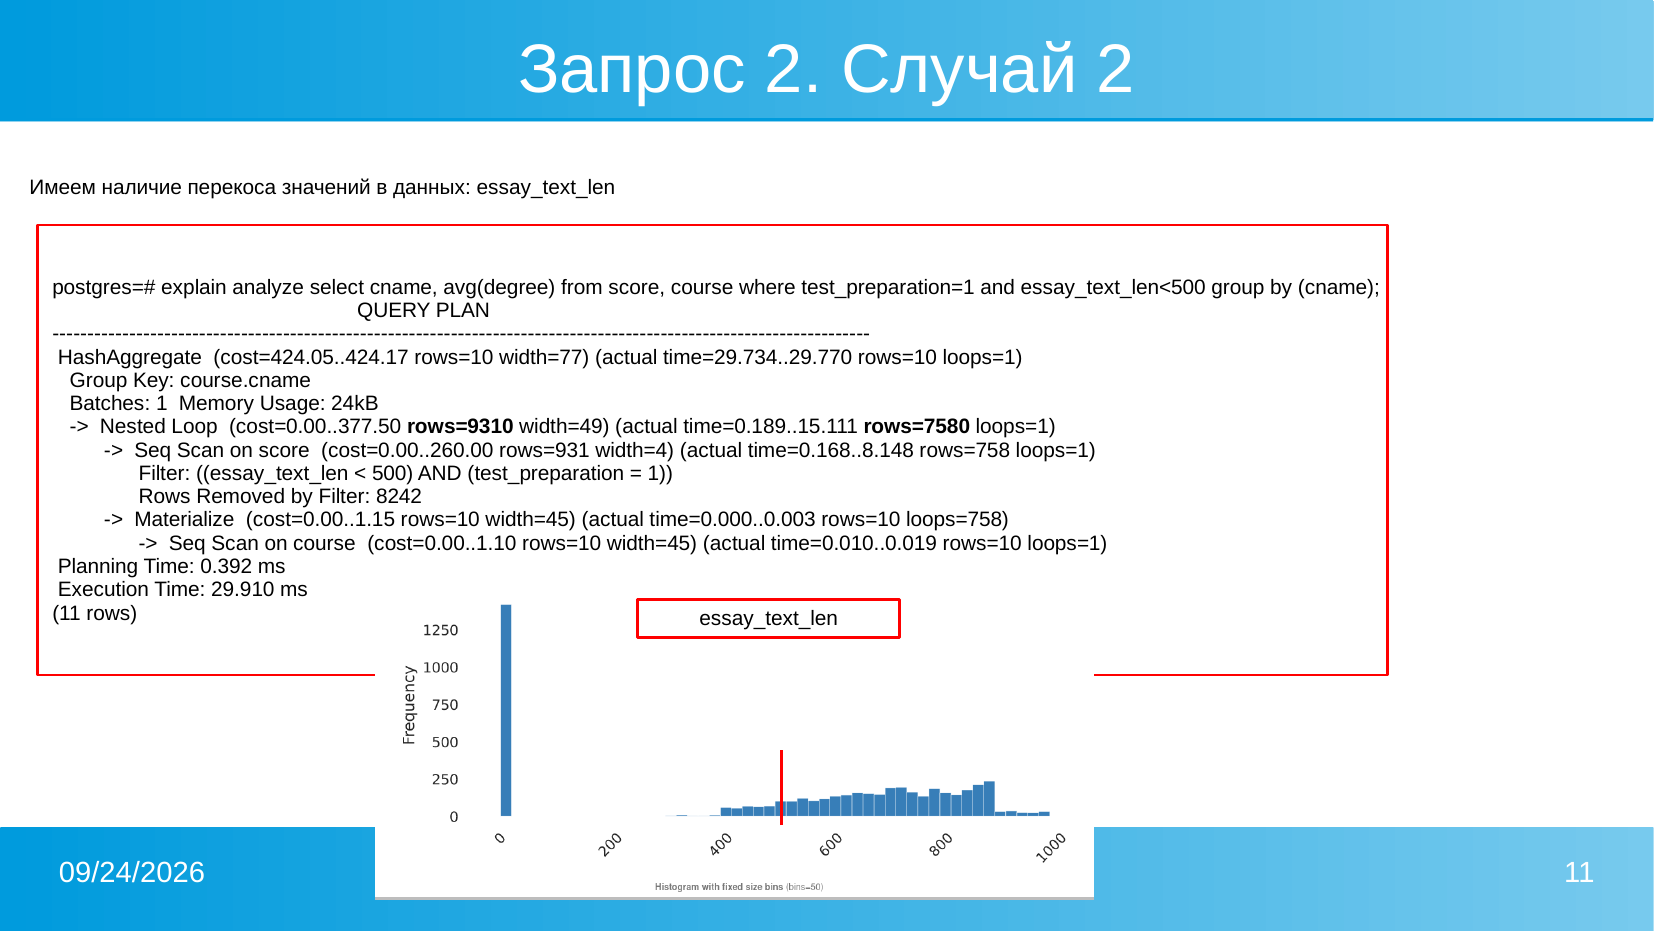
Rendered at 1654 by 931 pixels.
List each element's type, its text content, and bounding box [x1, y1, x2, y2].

text_box postgres=# explain analyze select cname, avg(degree) from score, course where test_preparation=1 and essay_text_len<500 group by (cname); QUERY PLAN --------------------------------------------------------------------------------------------------------------------- HashAggregate (cost=424.05..424.17 rows=10 width=77) (actual time=29.734..29.770 rows=10 loops=1) Group Key: course.cname Batches: 1 Memory Usage: 24kB -> Nested Loop (cost=0.00..377.50 rows=9310 width=49) (actual time=0.189..15.111 rows=7580 loops=1) -> Seq Scan on score (cost=0.00..260.00 rows=931 width=4) (actual time=0.168..8.148 rows=758 loops=1) Filter: ((essay_text_len < 500) AND (test_preparation = 1)) Rows Removed by Filter: 8242 -> Materialize (cost=0.00..1.15 rows=10 width=45) (actual time=0.000..0.003 rows=10 loops=758) -> Seq Scan on course (cost=0.00..1.10 rows=10 width=45) (actual time=0.010..0.019 rows=10 loops=1) Planning Time: 0.392 ms Execution Time: 29.910 ms (11 rows) [37, 225, 1388, 676]
title Запрос 2. Случай 2 [59, 29, 1595, 108]
picture [375, 587, 1094, 901]
text_box essay_text_len [637, 599, 900, 638]
text_box Имеем наличие перекоса значений в данных: essay_text_len [14, 168, 1276, 226]
